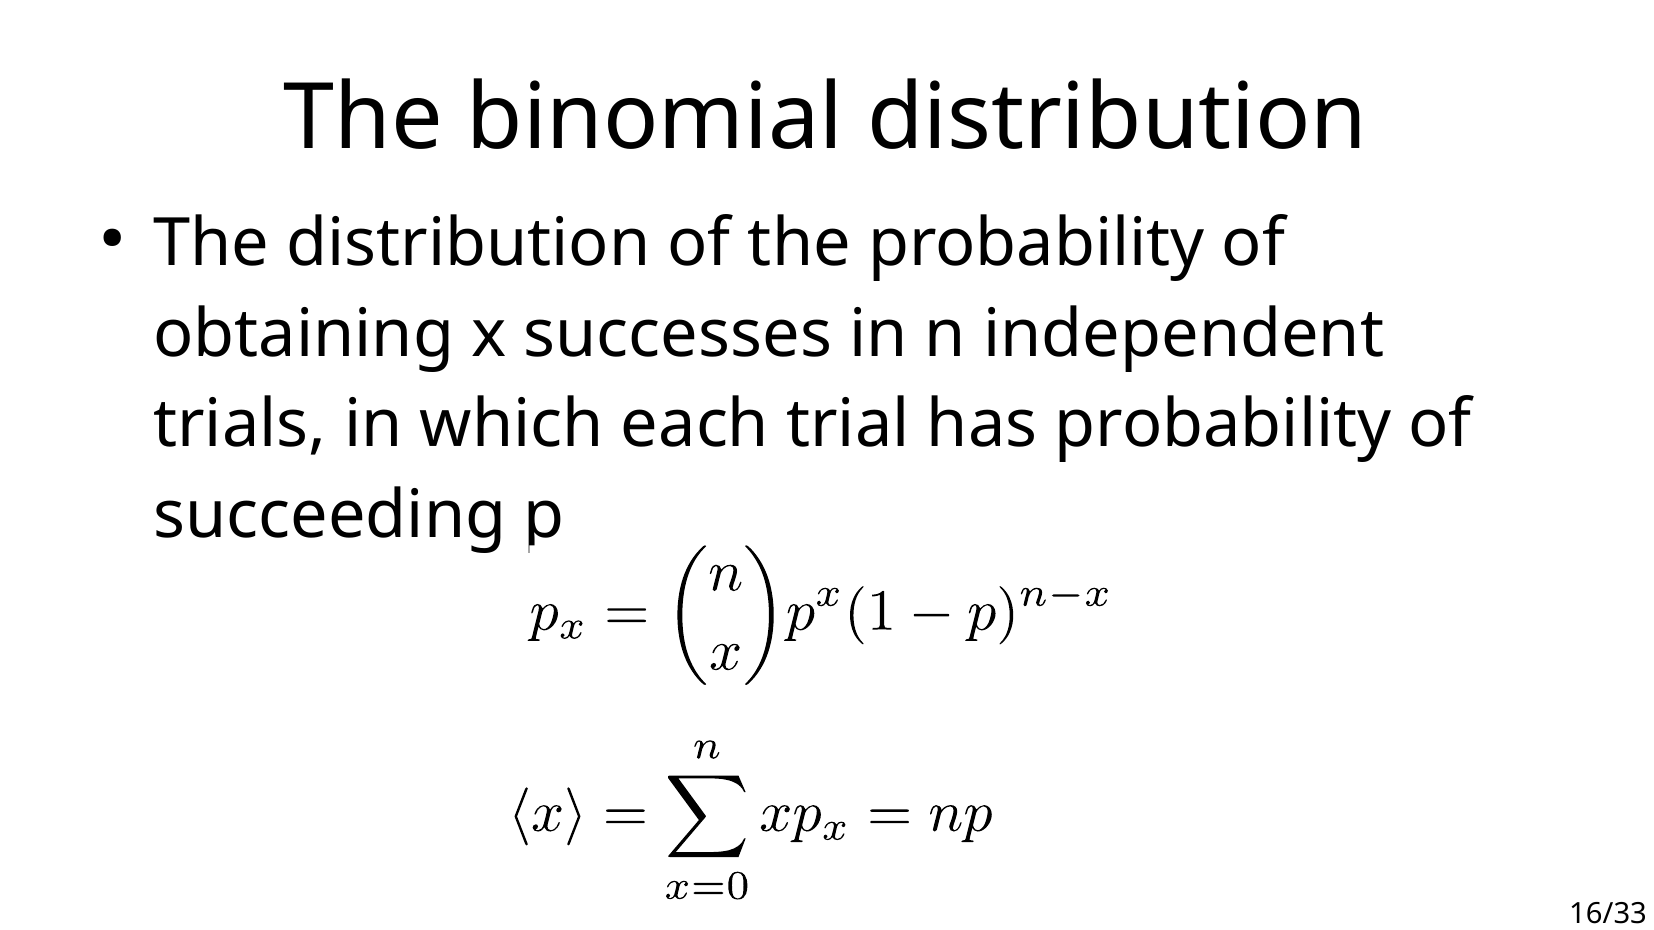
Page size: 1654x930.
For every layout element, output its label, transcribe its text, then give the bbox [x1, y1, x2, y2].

text_box [508, 740, 993, 900]
text_box [527, 545, 1111, 685]
title The binomial distribution [82, 1, 1571, 193]
list The distribution of the probability of obtaining x successes in n independent trials, in which each trial has probability of succeeding p [82, 193, 1571, 734]
